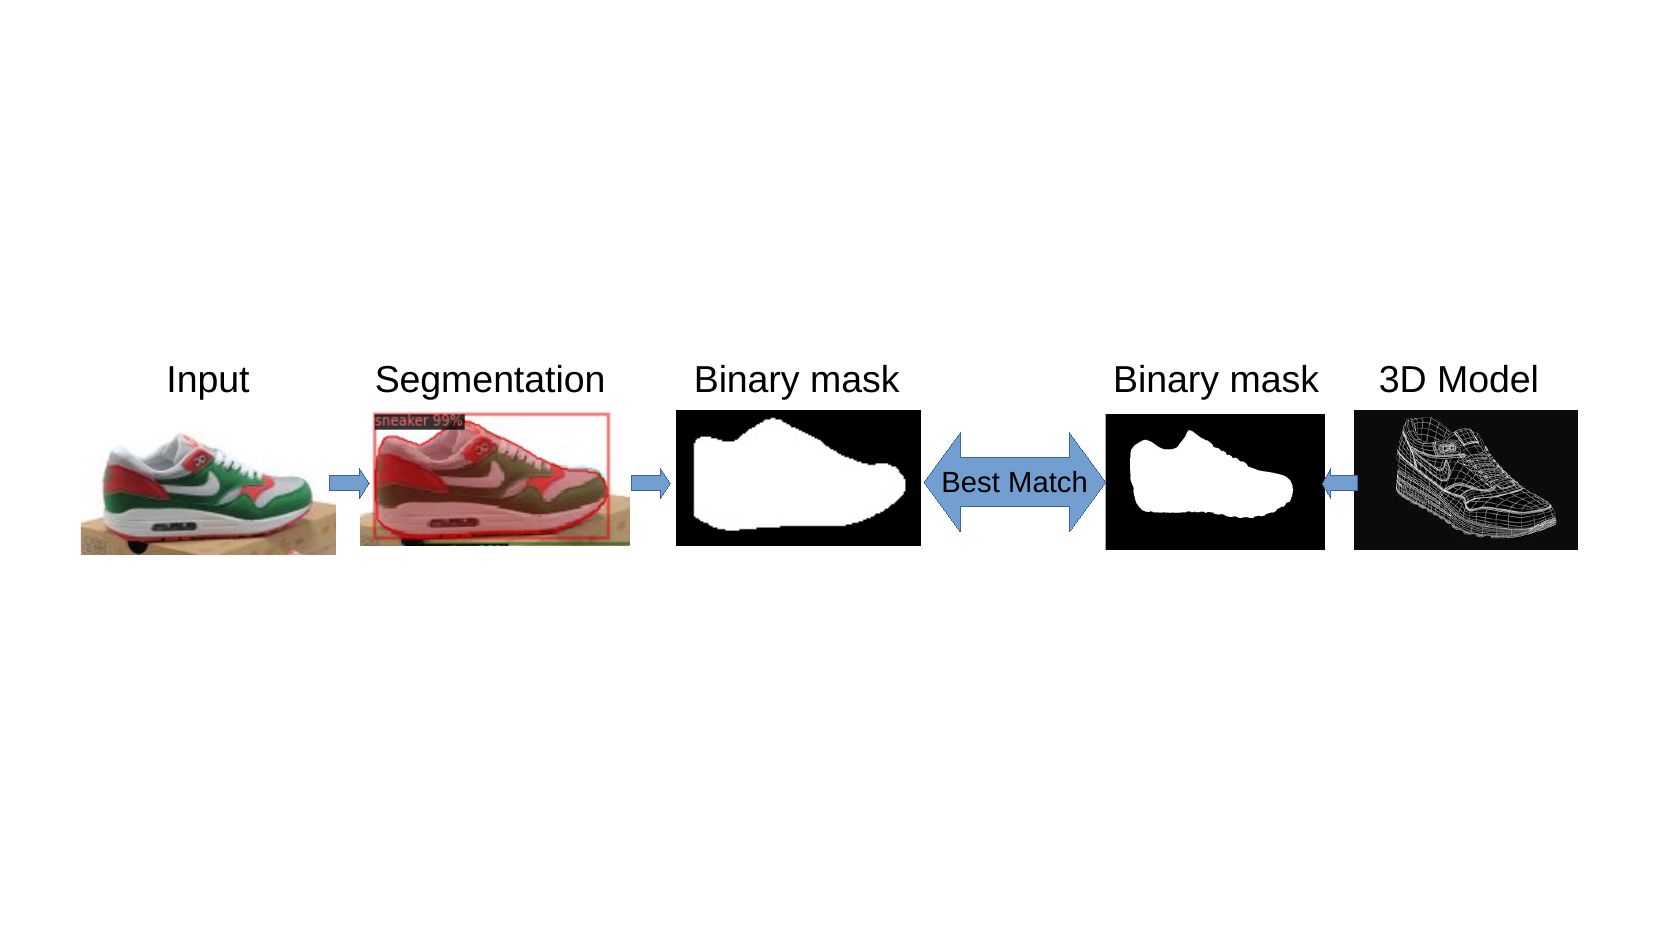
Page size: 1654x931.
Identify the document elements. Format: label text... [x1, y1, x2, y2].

text_box [631, 468, 671, 499]
picture [1105, 493, 1325, 550]
text_box Binary mask [1098, 351, 1364, 493]
picture [80, 405, 336, 555]
picture [676, 410, 921, 546]
text_box 3D Model [1364, 351, 1635, 493]
text_box [329, 468, 363, 499]
text_box Input [151, 351, 272, 409]
picture [1354, 493, 1578, 550]
text_box Segmentation [360, 351, 630, 493]
text_box Best Match [932, 432, 1098, 532]
picture [360, 493, 630, 546]
text_box Binary mask [678, 351, 949, 493]
